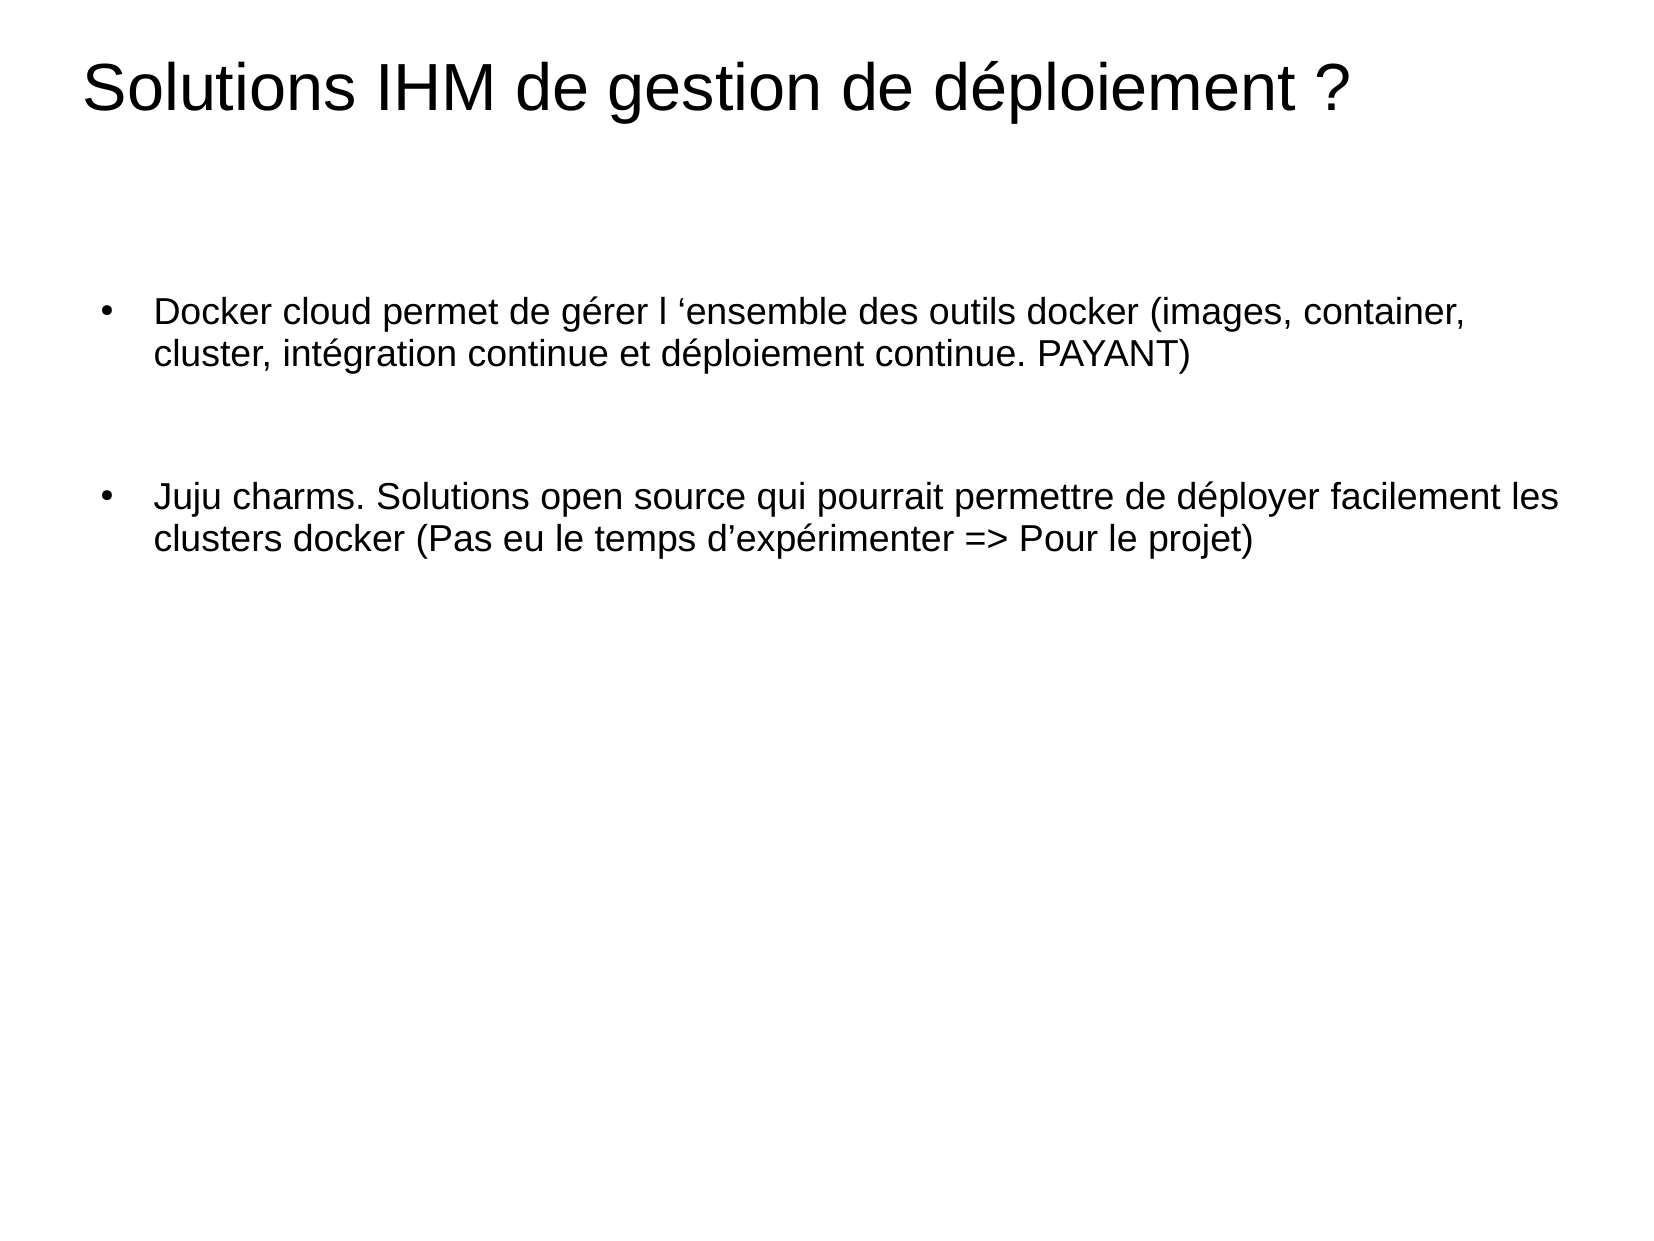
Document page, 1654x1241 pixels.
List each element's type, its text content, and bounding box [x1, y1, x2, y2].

title Solutions IHM de gestion de déploiement ? [82, 49, 1571, 154]
list Docker cloud permet de gérer l ‘ensemble des outils docker (images, container, cluster, intégration continue et déploiement continue. PAYANT) Juju charms. Solutions open source qui pourrait permettre de déployer facilement les clusters docker (Pas eu le temps d’expérimenter => Pour le projet) [82, 290, 1571, 1010]
